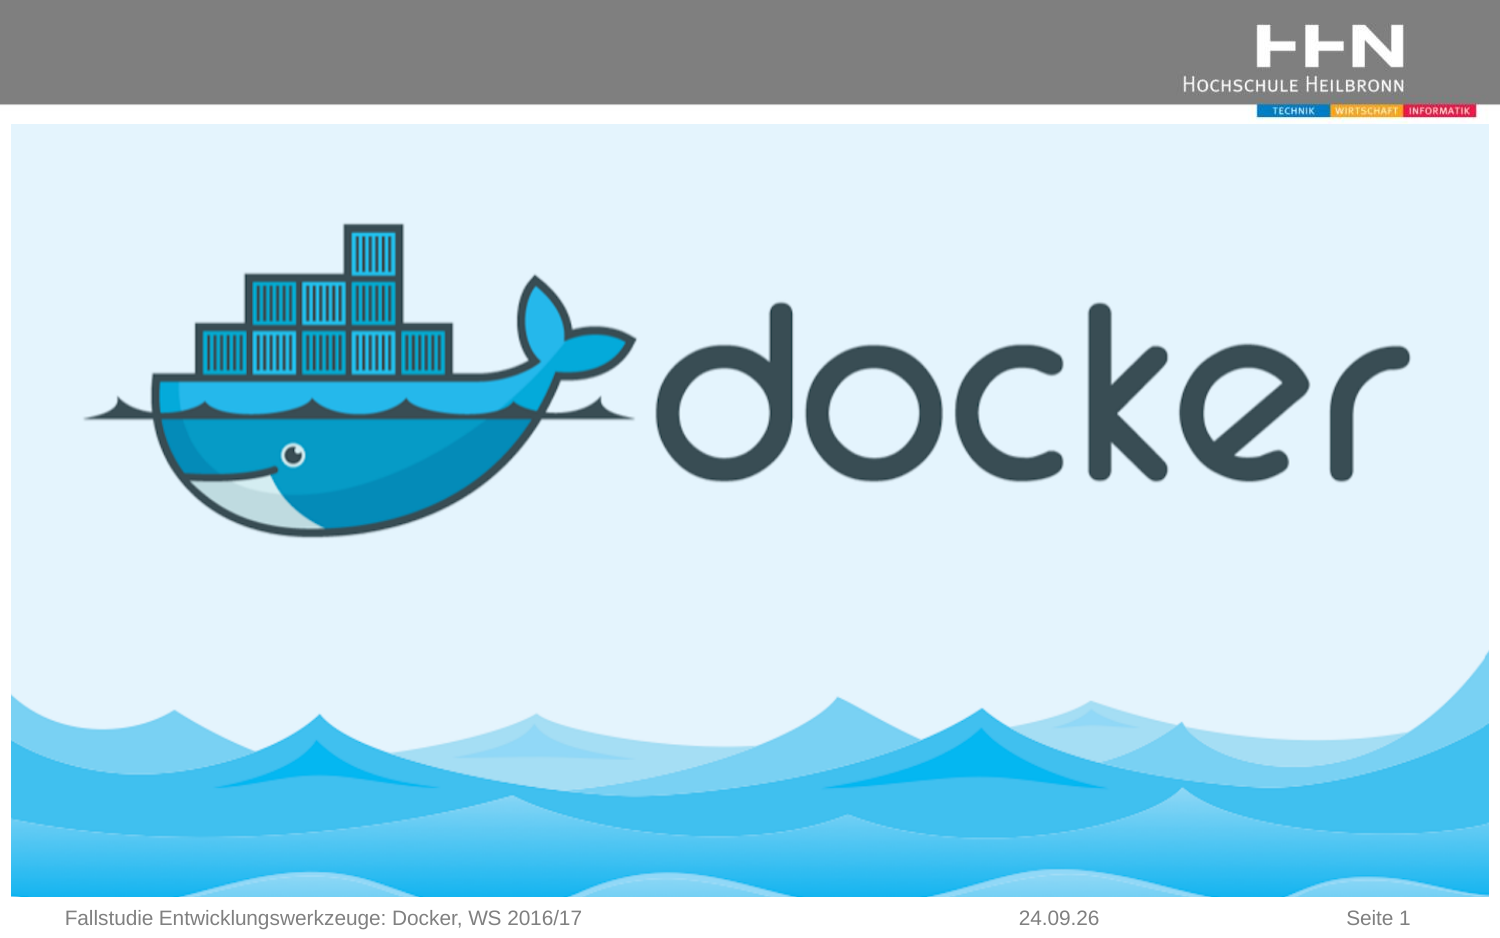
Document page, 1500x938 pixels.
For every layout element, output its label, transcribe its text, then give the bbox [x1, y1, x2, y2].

footer Fallstudie Entwicklungswerkzeuge: Docker, WS 2016/17 [64, 897, 904, 933]
picture [0, 0, 1500, 938]
slide_number Seite <number> [1331, 896, 1493, 927]
slide_number 13.12.16 [1003, 897, 1223, 937]
